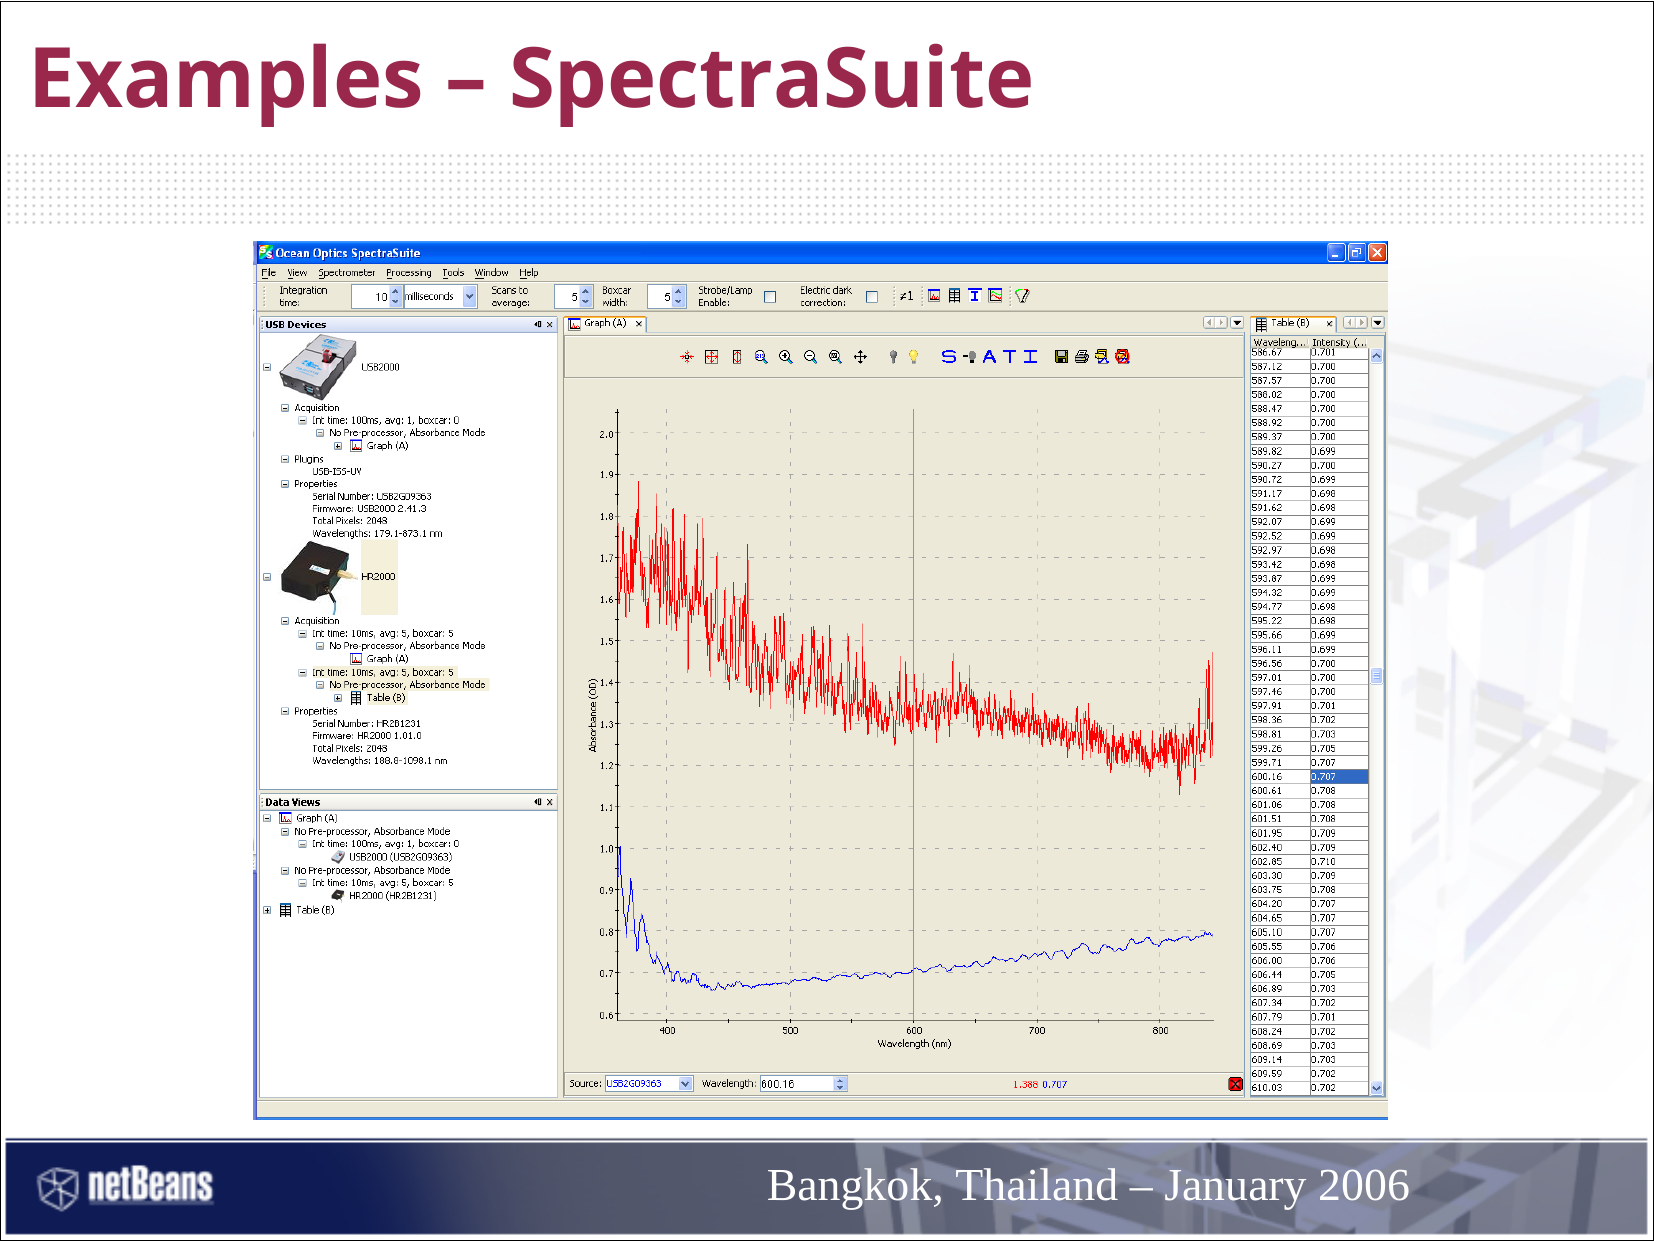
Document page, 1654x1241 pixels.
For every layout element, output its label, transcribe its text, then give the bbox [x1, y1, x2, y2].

picture [1, 2, 1653, 1240]
title Examples – SpectraSuite [28, 0, 1619, 152]
